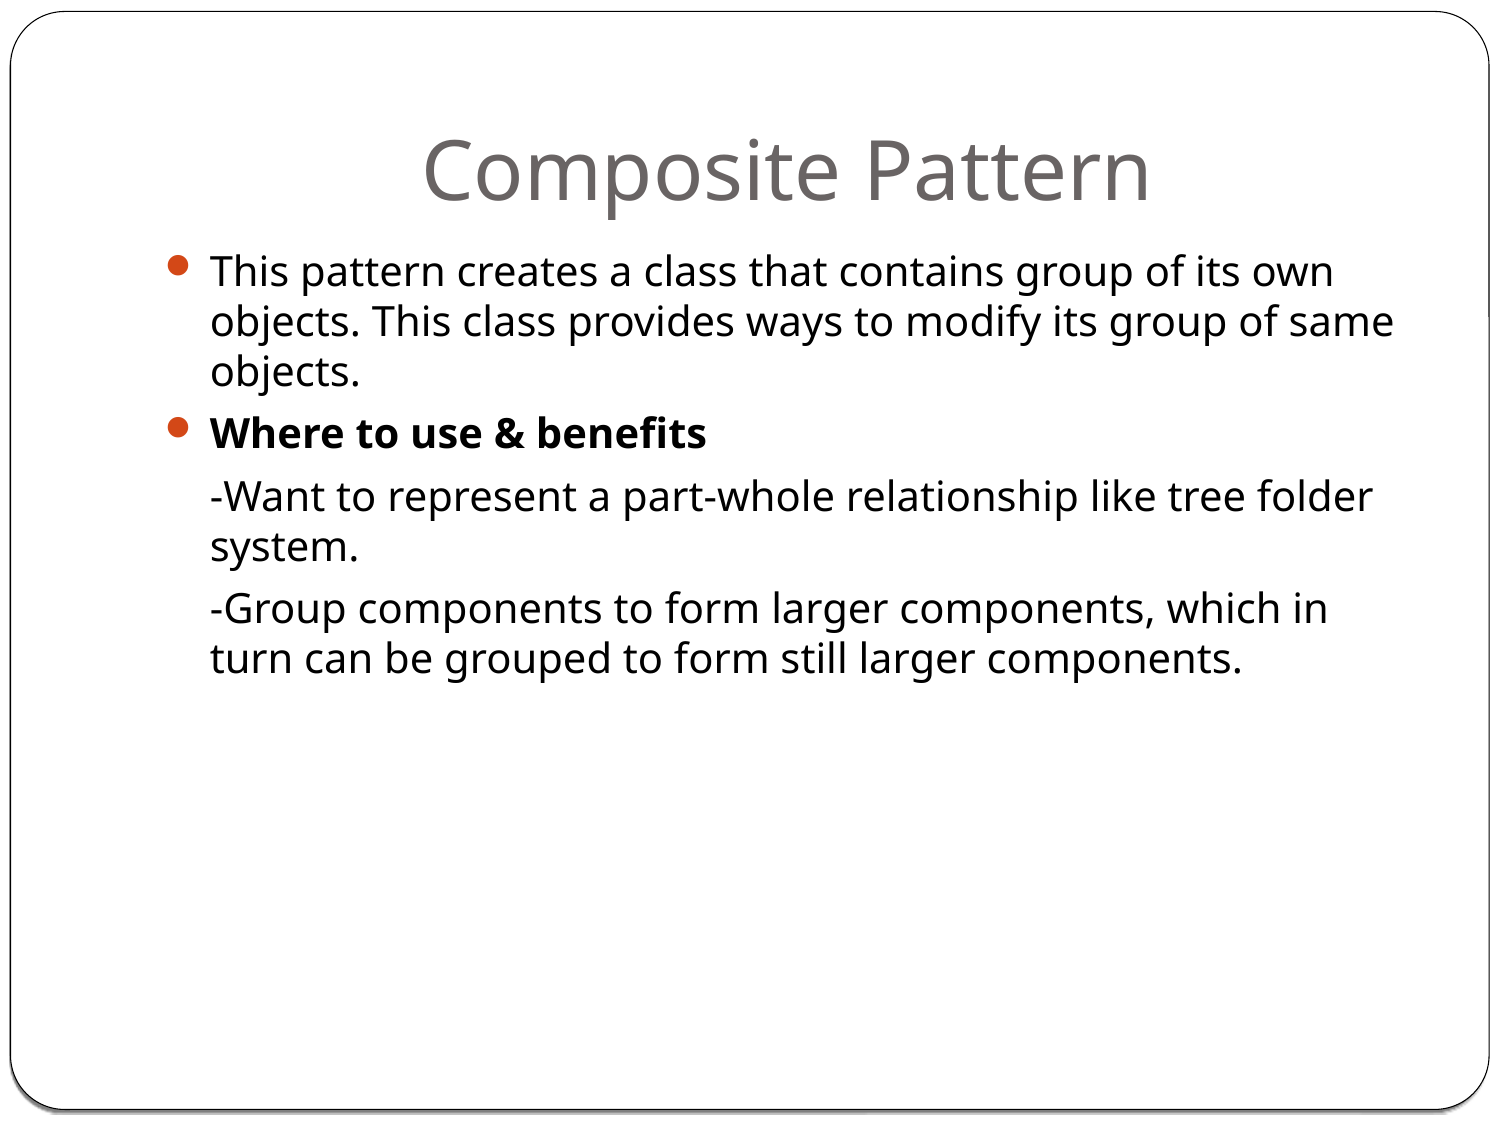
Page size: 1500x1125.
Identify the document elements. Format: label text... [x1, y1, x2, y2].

list This pattern creates a class that contains group of its own objects. This class provides ways to modify its group of same objects. Where to use & benefits -Want to represent a part-whole relationship like tree folder system. -Group components to form larger components, which in turn can be grouped to form still larger components. [150, 237, 1425, 988]
title Composite Pattern [150, 45, 1425, 233]
